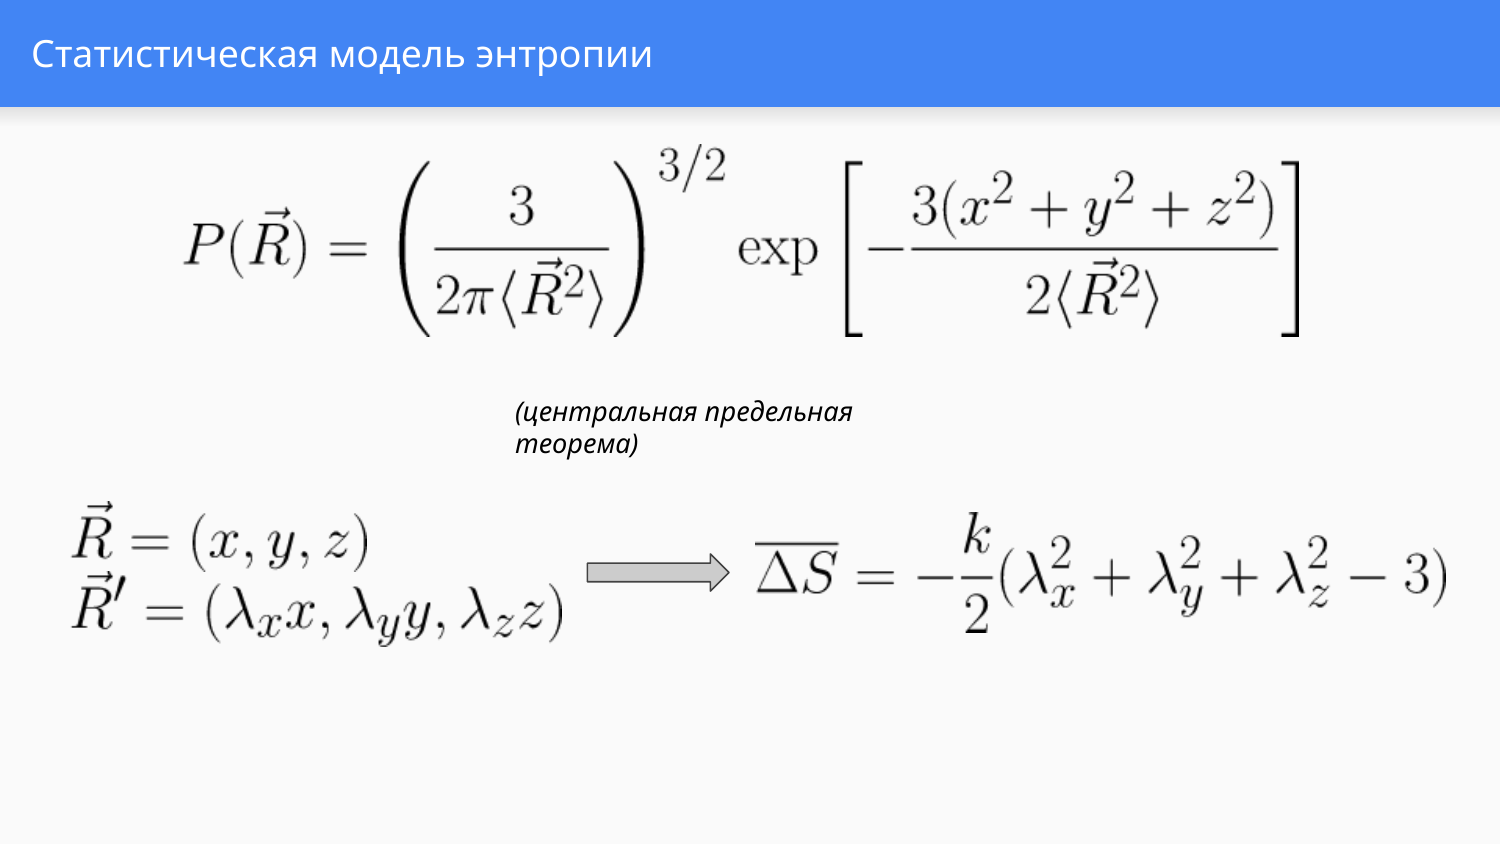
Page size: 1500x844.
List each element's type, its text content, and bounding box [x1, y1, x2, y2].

text_box [587, 553, 729, 592]
picture [69, 501, 562, 647]
title Статистическая модель энтропии [16, 2, 1464, 102]
text_box (центральная предельная теорема) [499, 379, 981, 475]
picture [181, 144, 1299, 337]
picture [755, 512, 1446, 633]
